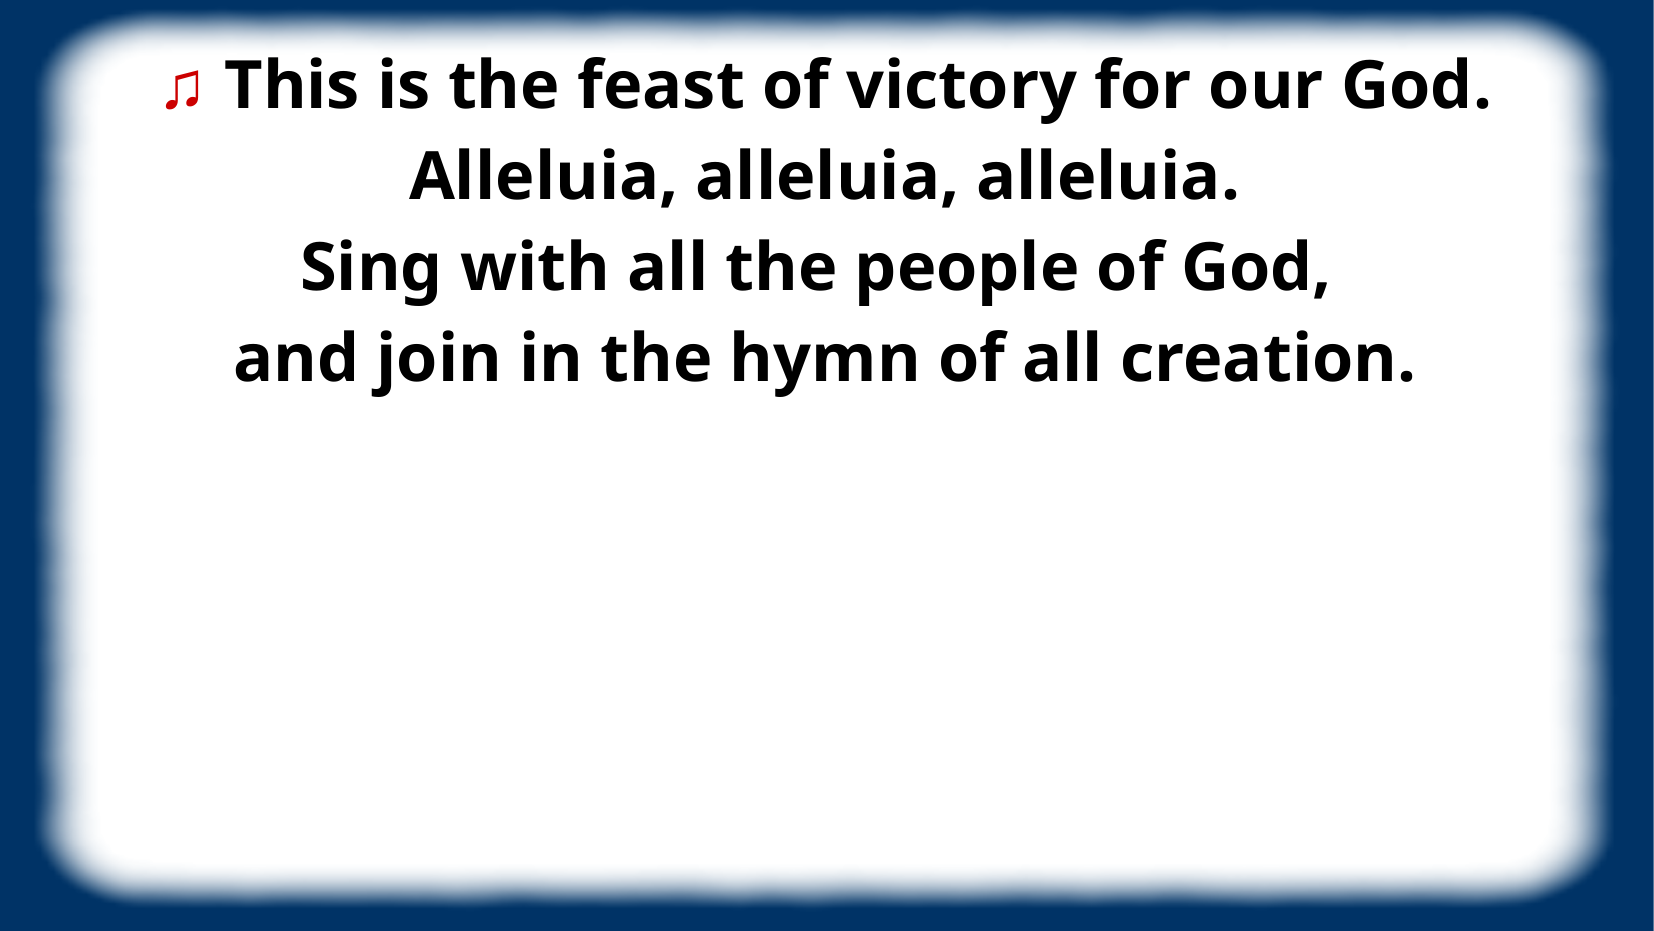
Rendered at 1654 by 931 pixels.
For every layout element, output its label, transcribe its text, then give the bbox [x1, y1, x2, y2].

picture [0, 0, 1654, 931]
text_box ♫ This is the feast of victory for our God. Alleluia, alleluia, alleluia. Sing with all the people of God, and join in the hymn of all creation. [90, 30, 1561, 406]
